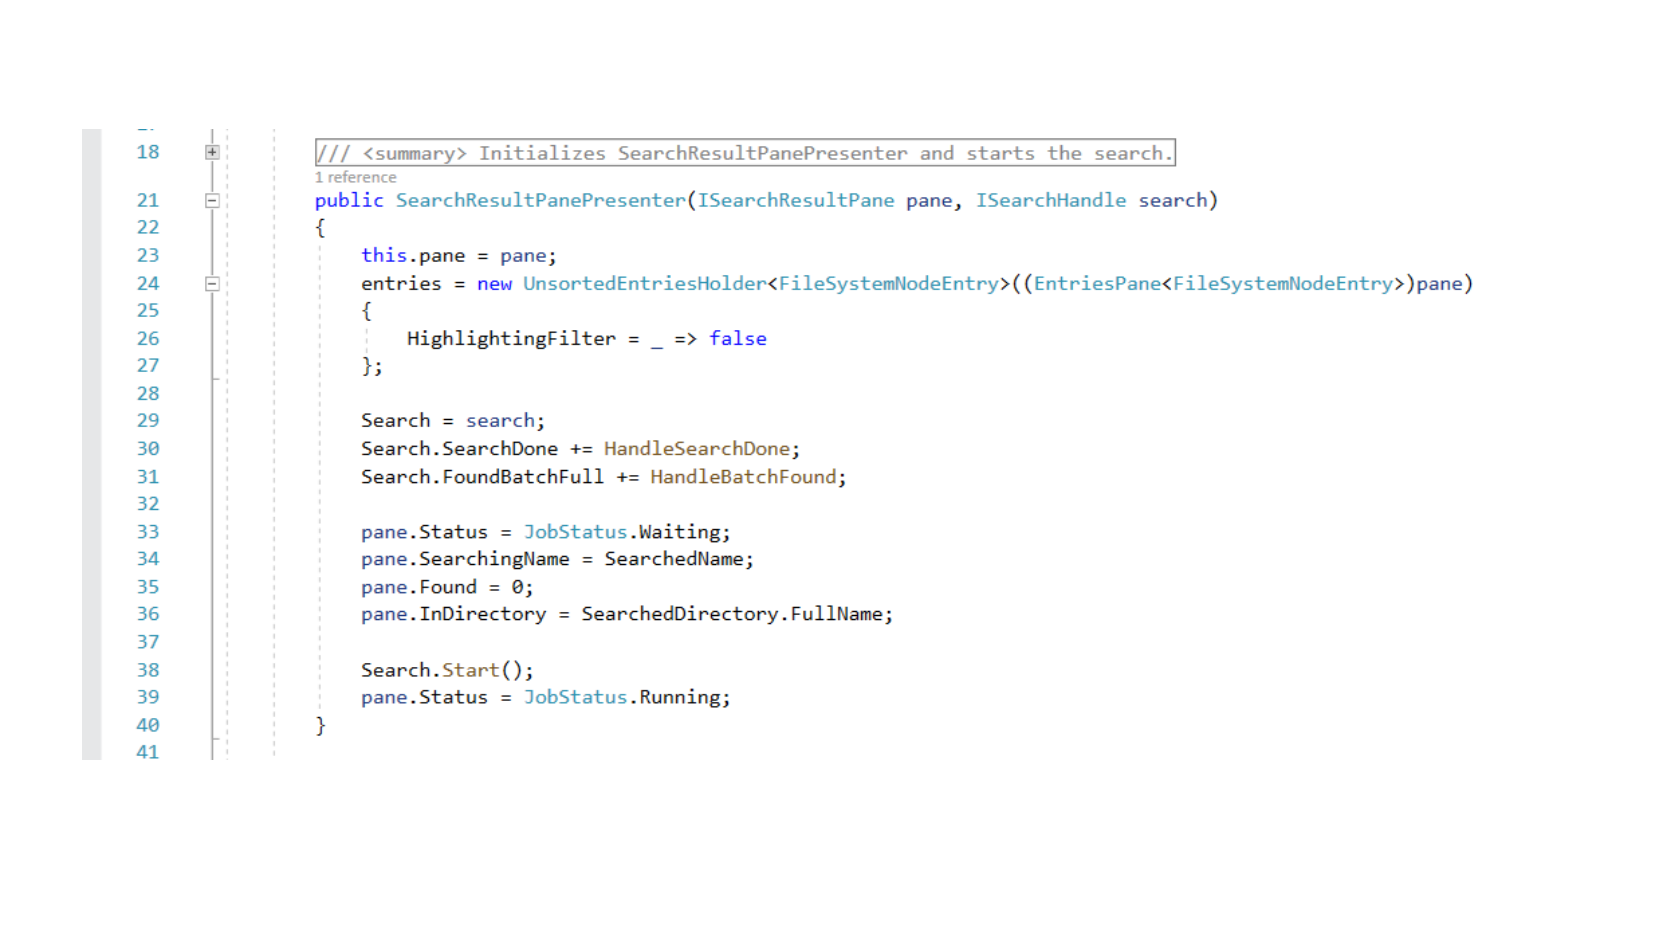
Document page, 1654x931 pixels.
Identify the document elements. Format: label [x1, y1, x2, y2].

picture [82, 129, 1521, 760]
